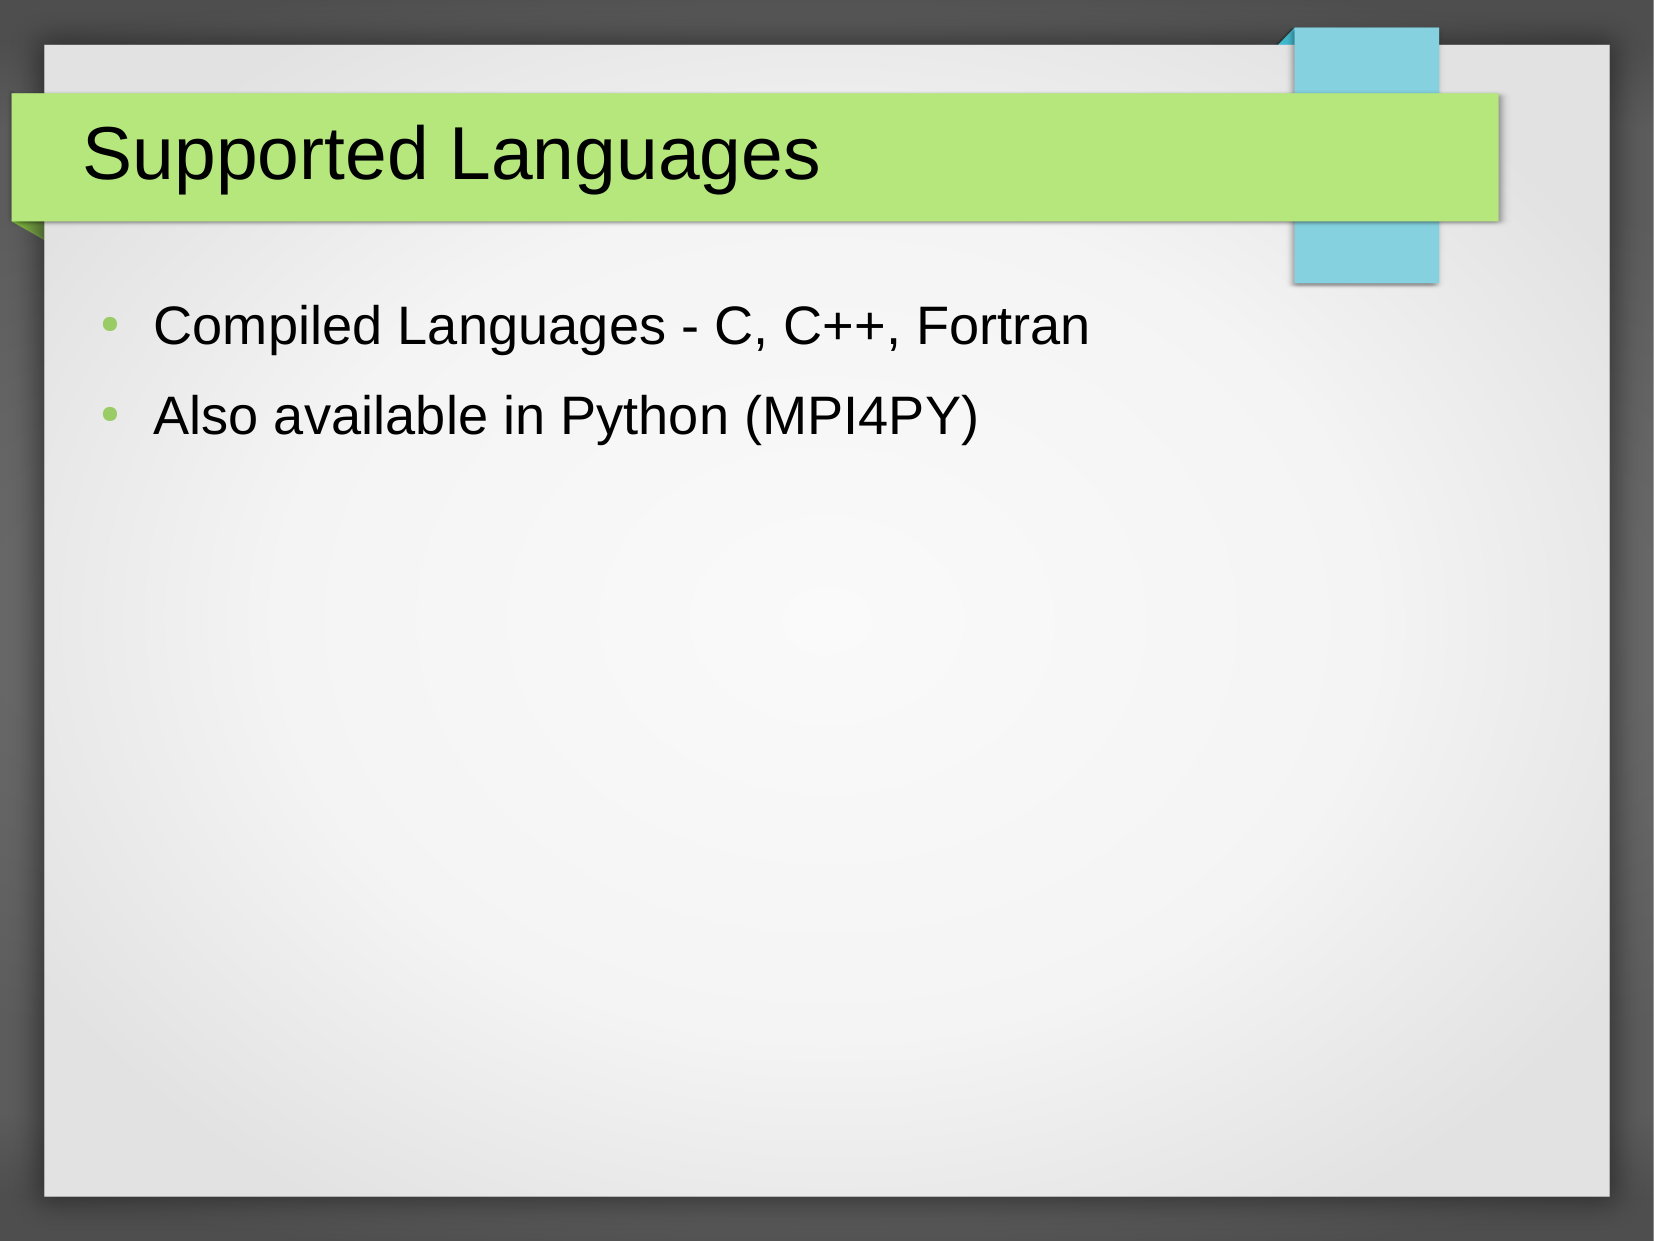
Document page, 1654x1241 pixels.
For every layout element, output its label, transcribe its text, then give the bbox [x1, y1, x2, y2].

picture [0, 0, 1654, 1241]
list Compiled Languages - C, C++, Fortran Also available in Python (MPI4PY) [82, 295, 1571, 1015]
title Supported Languages [82, 94, 1264, 213]
